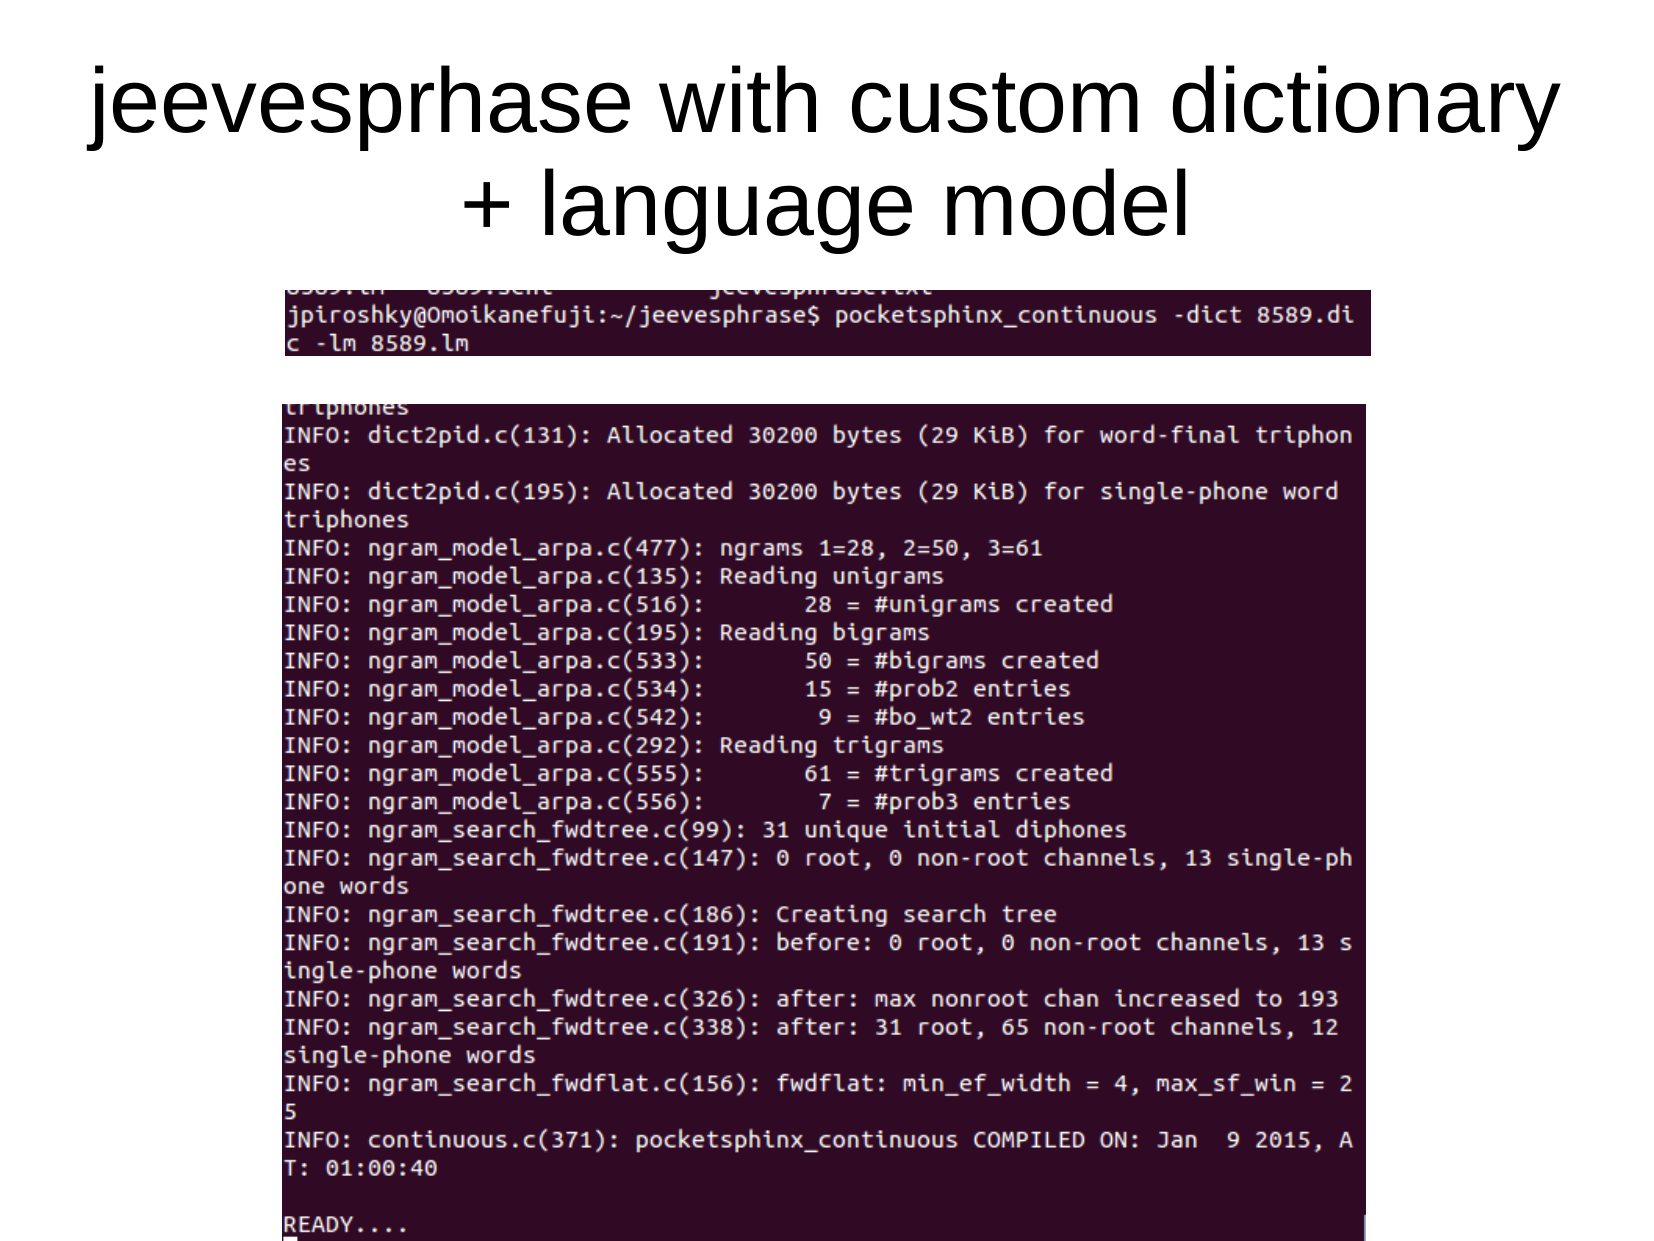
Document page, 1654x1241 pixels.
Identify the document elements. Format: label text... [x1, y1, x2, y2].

picture [285, 290, 1371, 356]
picture [282, 404, 1366, 1241]
title jeevesprhase with custom dictionary + language model [82, 46, 1571, 260]
